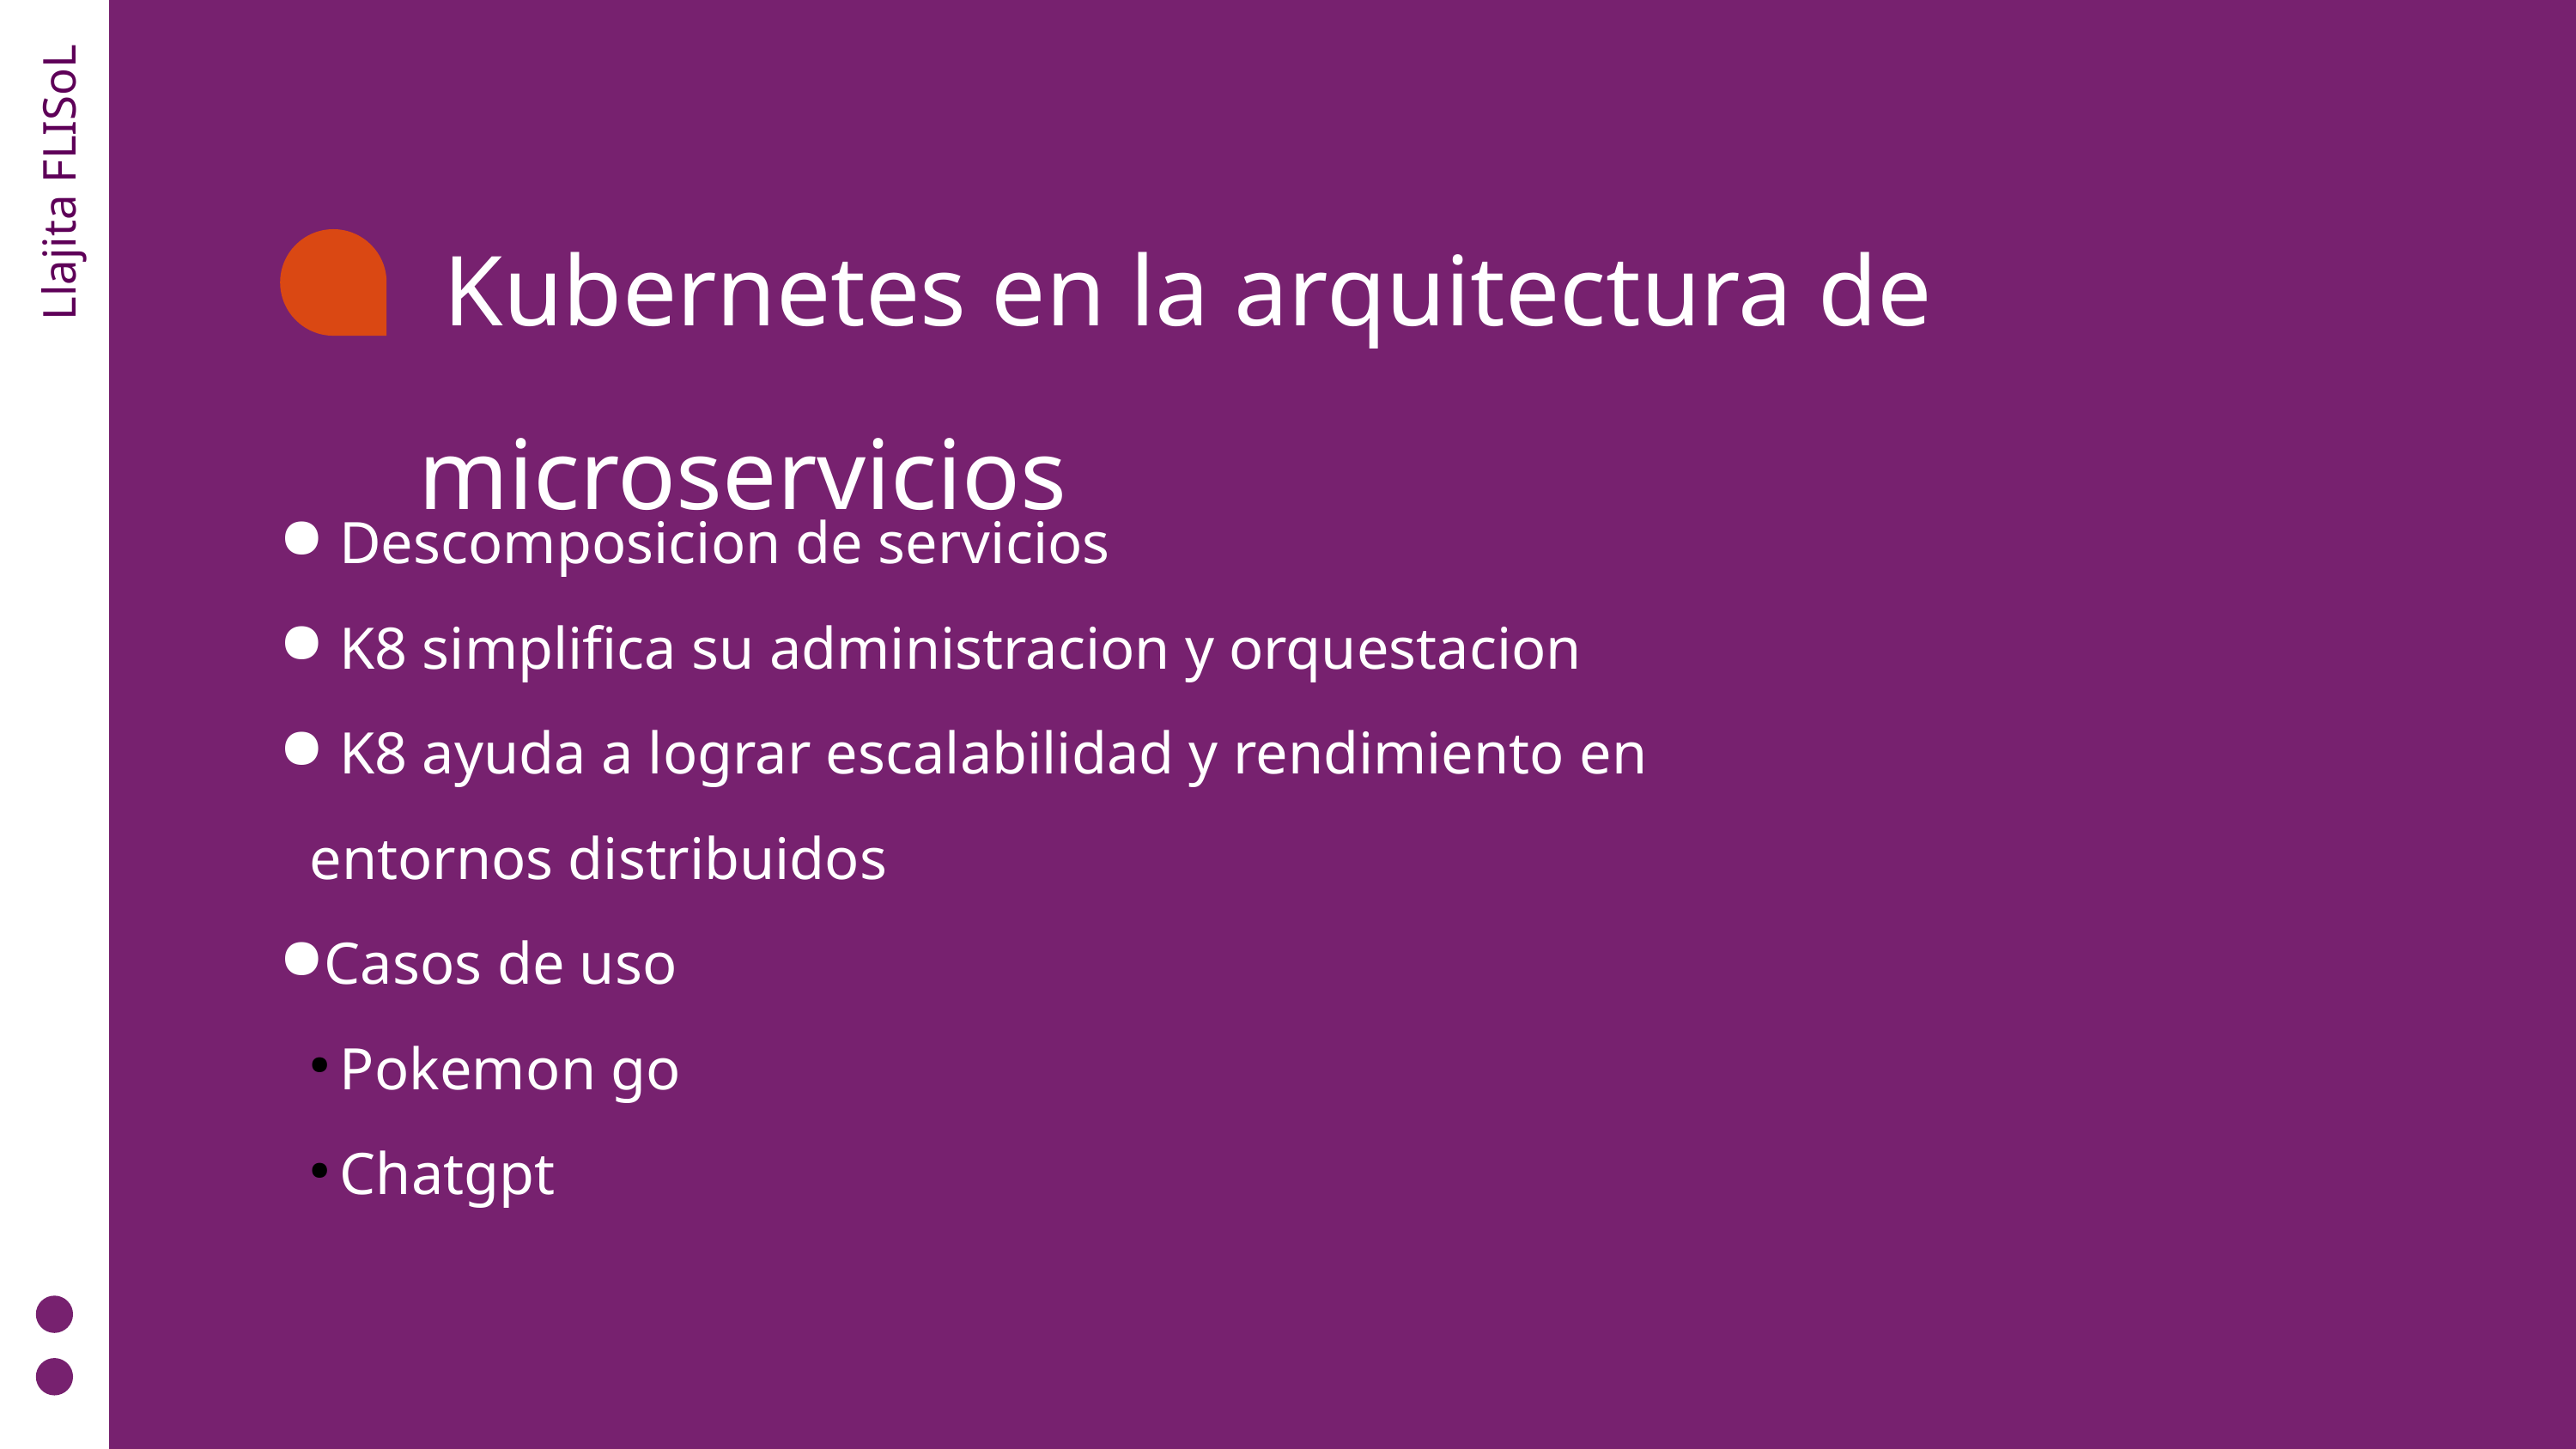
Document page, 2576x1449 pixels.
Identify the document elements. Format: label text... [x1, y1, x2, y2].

text_box Llajita FLISoL [21, 9, 86, 321]
text_box [280, 228, 387, 336]
text_box Kubernetes en la arquitectura de microservicios [418, 161, 2506, 530]
text_box Descomposicion de servicios K8 simplifica su administracion y orquestacion K8 ayuda a lograr escalabilidad y rendimiento en entornos distribuidos Casos de uso Pokemon go Chatgpt [278, 470, 1836, 1312]
text_box [0, 0, 109, 1449]
